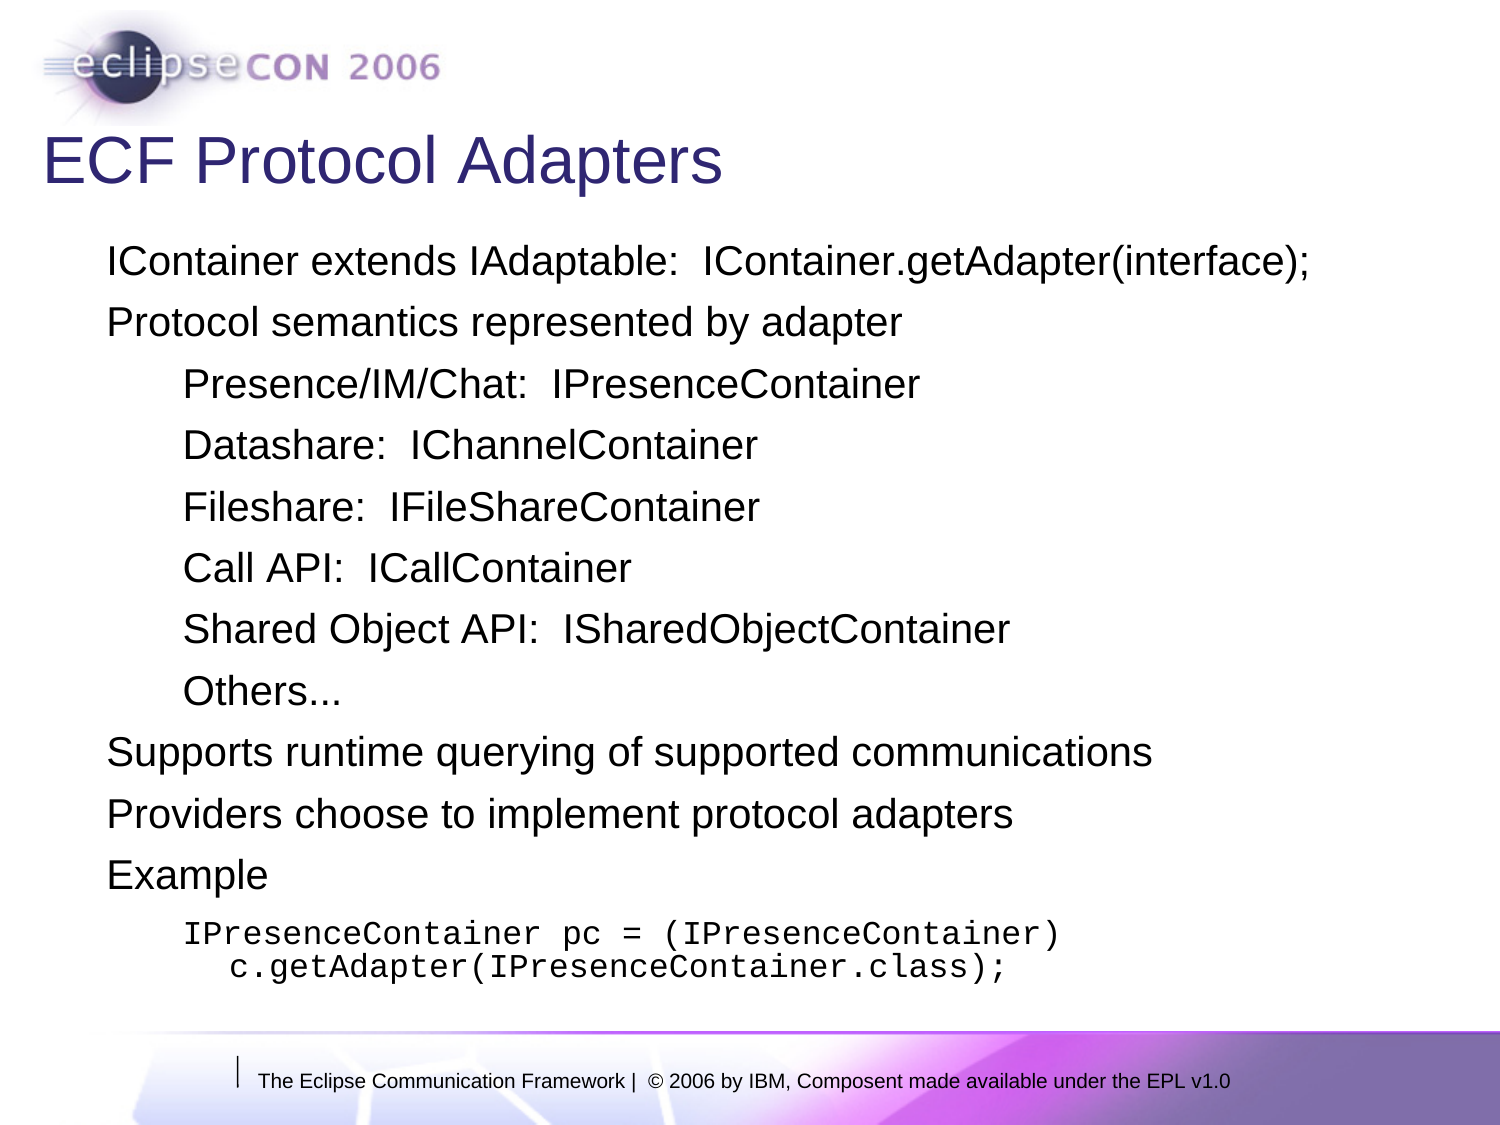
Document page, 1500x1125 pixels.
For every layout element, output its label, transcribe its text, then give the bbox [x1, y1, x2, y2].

picture [0, 1031, 1500, 1125]
list IContainer extends IAdaptable: IContainer.getAdapter(interface); Protocol semantics represented by adapter Presence/IM/Chat: IPresenceContainer Datashare: IChannelContainer Fileshare: IFileShareContainer Call API: ICallContainer Shared Object API: ISharedObjectContainer Others... Supports runtime querying of supported communications Providers choose to implement protocol adapters Example IPresenceContainer pc = (IPresenceContainer) c.getAdapter(IPresenceContainer.class); [106, 243, 1376, 1029]
picture [31, 10, 1040, 126]
title ECF Protocol Adapters [42, 125, 1395, 208]
